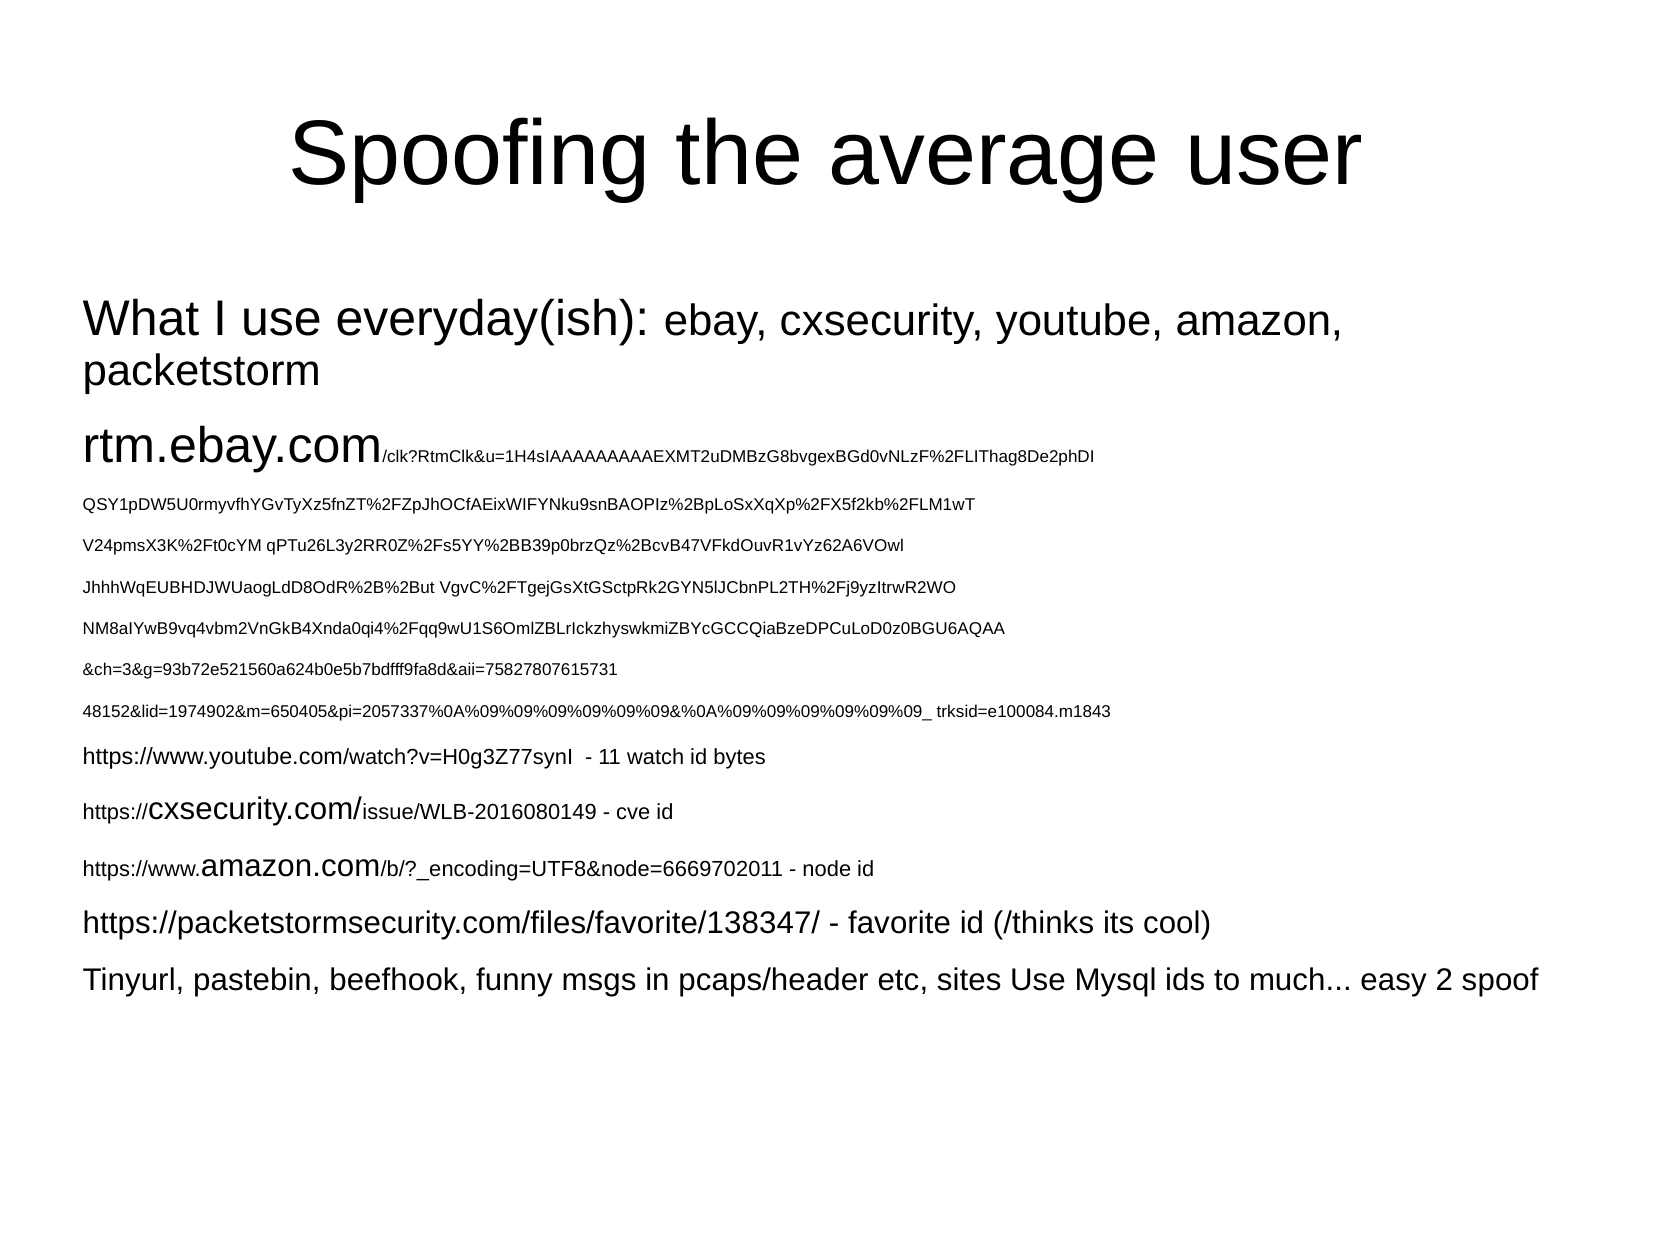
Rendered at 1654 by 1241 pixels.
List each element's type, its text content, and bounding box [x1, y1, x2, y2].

list What I use everyday(ish): ebay, cxsecurity, youtube, amazon, packetstorm rtm.ebay.com/clk?RtmClk&u=1H4sIAAAAAAAAAEXMT2uDMBzG8bvgexBGd0vNLzF%2FLIThag8De2phDI QSY1pDW5U0rmyvfhYGvTyXz5fnZT%2FZpJhOCfAEixWIFYNku9snBAOPIz%2BpLoSxXqXp%2FX5f2kb%2FLM1wT V24pmsX3K%2Ft0cYM qPTu26L3y2RR0Z%2Fs5YY%2BB39p0brzQz%2BcvB47VFkdOuvR1vYz62A6VOwl JhhhWqEUBHDJWUaogLdD8OdR%2B%2But VgvC%2FTgejGsXtGSctpRk2GYN5lJCbnPL2TH%2Fj9yzItrwR2WO NM8aIYwB9vq4vbm2VnGkB4Xnda0qi4%2Fqq9wU1S6OmlZBLrIckzhyswkmiZBYcGCCQiaBzeDPCuLoD0z0BGU6AQAA &ch=3&g=93b72e521560a624b0e5b7bdfff9fa8d&aii=75827807615731 48152&lid=1974902&m=650405&pi=2057337%0A%09%09%09%09%09%09&%0A%09%09%09%09%09%09_ trksid=e100084.m1843 https://www.youtube.com/watch?v=H0g3Z77synI - 11 watch id bytes https://cxsecurity.com/issue/WLB-2016080149 - cve id https://www.amazon.com/b/?_encoding=UTF8&node=6669702011 - node id https://packetstormsecurity.com/files/favorite/138347/ - favorite id (/thinks its cool) Tinyurl, pastebin, beefhook, funny msgs in pcaps/header etc, sites Use Mysql ids to much... easy 2 spoof [82, 290, 1571, 1010]
title Spoofing the average user [82, 49, 1571, 257]
